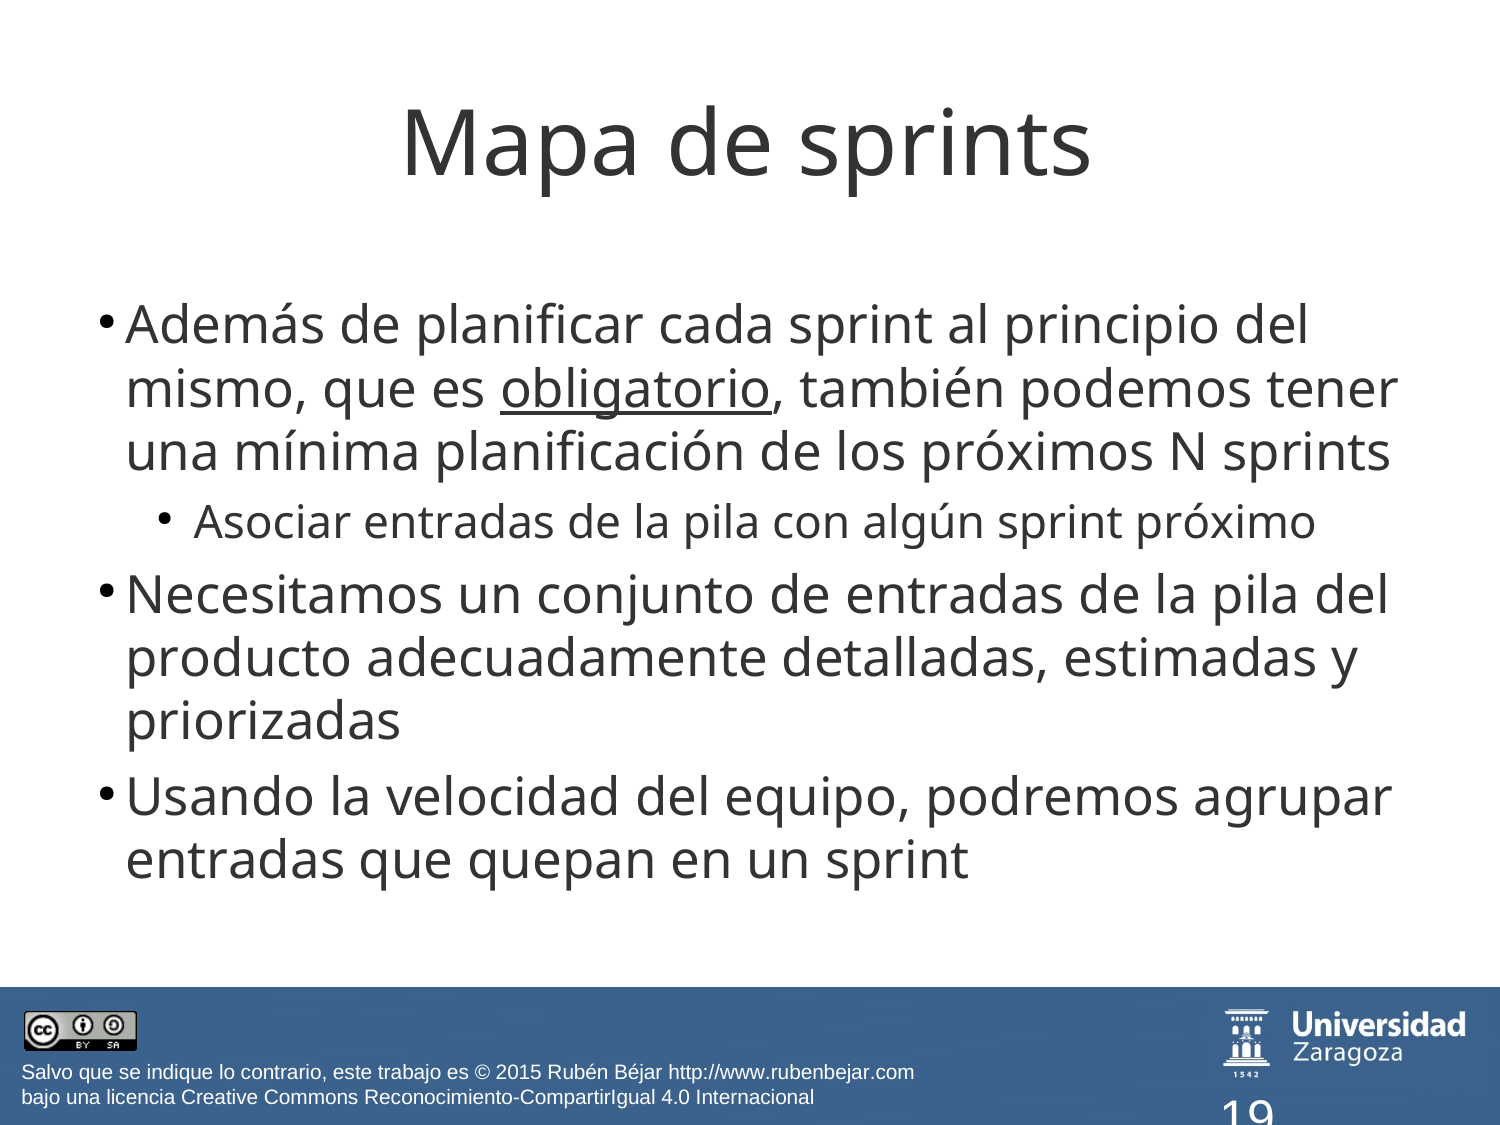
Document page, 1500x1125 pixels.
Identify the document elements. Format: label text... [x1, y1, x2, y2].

title Mapa de sprints [74, 21, 1420, 257]
picture [1254, 1104, 1268, 1120]
picture [0, 987, 1500, 1125]
list Además de planificar cada sprint al principio del mismo, que es obligatorio, también podemos tener una mínima planificación de los próximos N sprints Asociar entradas de la pila con algún sprint próximo Necesitamos un conjunto de entradas de la pila del producto adecuadamente detalladas, estimadas y priorizadas Usando la velocidad del equipo, podremos agrupar entradas que quepan en un sprint [82, 283, 1418, 957]
